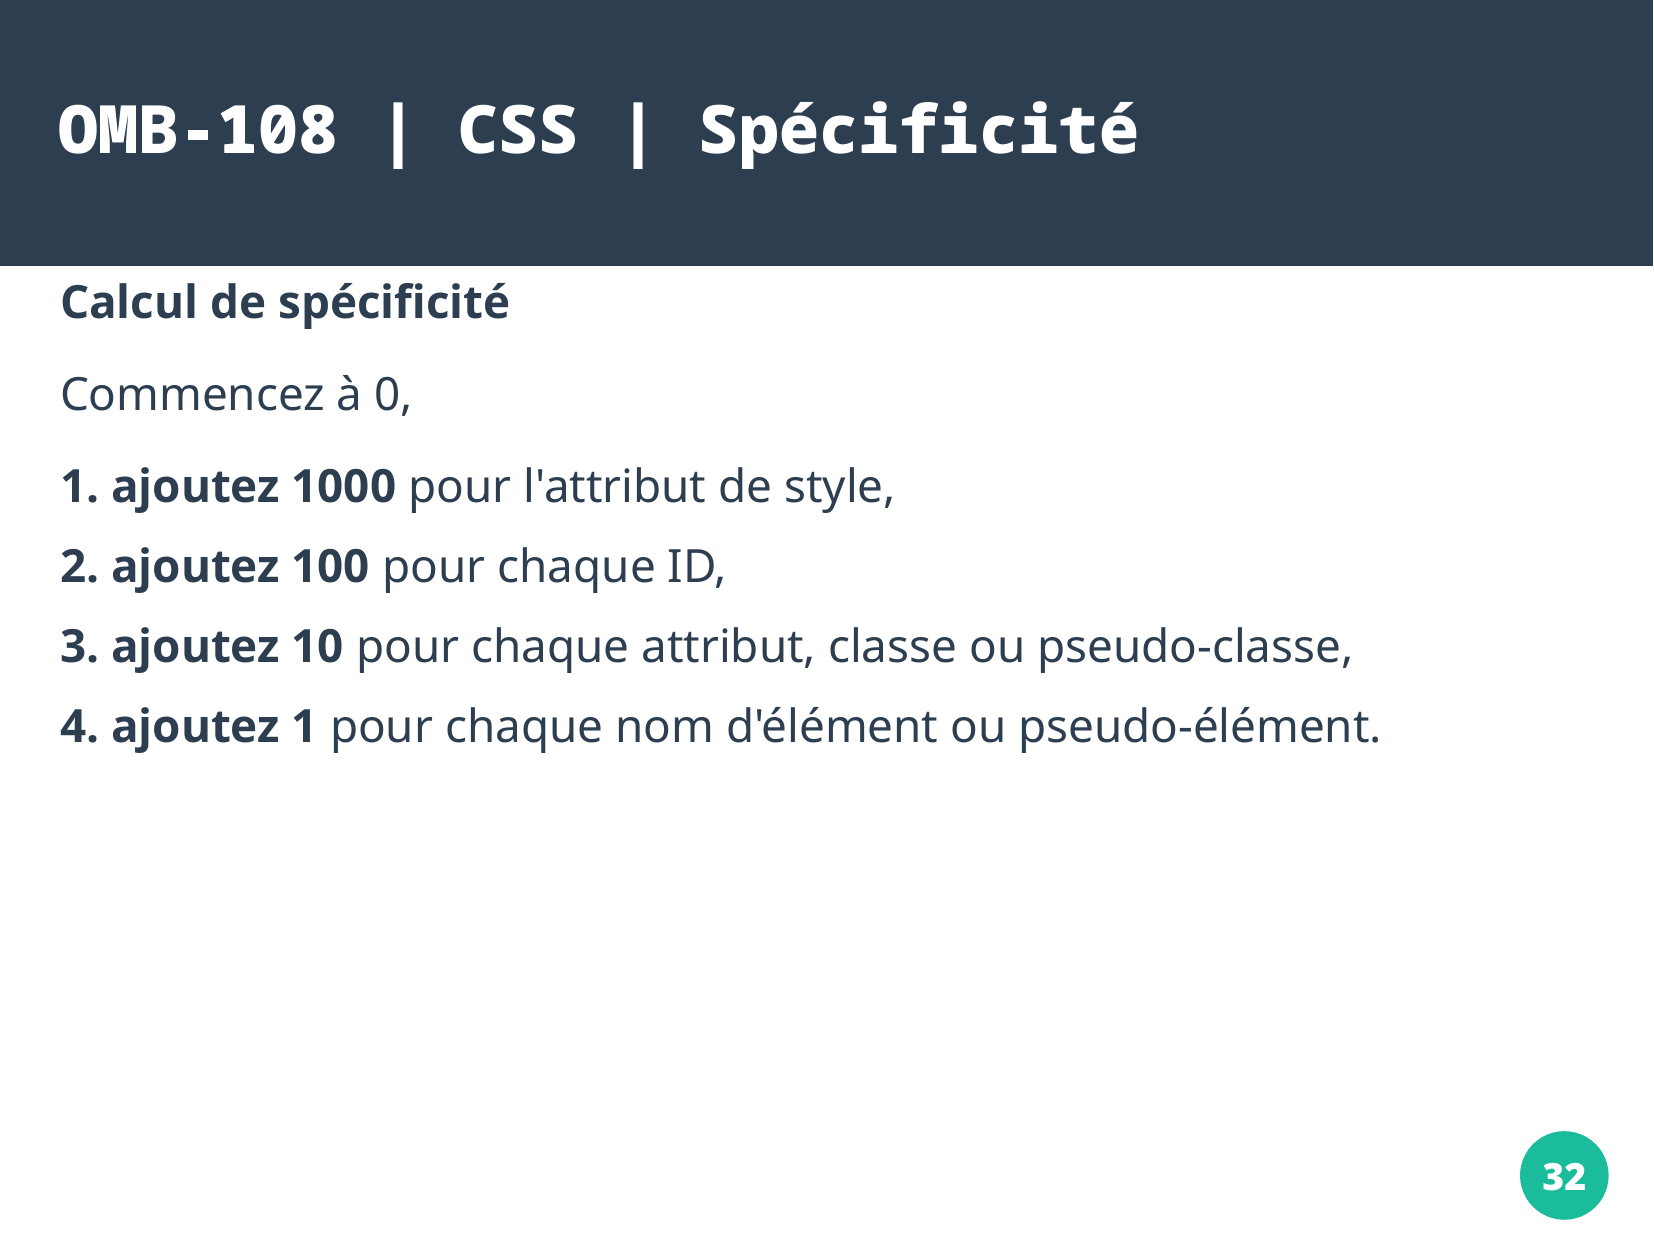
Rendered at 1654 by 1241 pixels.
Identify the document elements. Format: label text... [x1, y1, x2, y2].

list Calcul de spécificité Commencez à 0, 1. ajoutez 1000 pour l'attribut de style, 2. ajoutez 100 pour chaque ID, 3. ajoutez 10 pour chaque attribut, classe ou pseudo-classe, 4. ajoutez 1 pour chaque nom d'élément ou pseudo-élément. [60, 270, 1636, 1231]
title OMB-108 | CSS | Spécificité [58, 49, 1594, 207]
